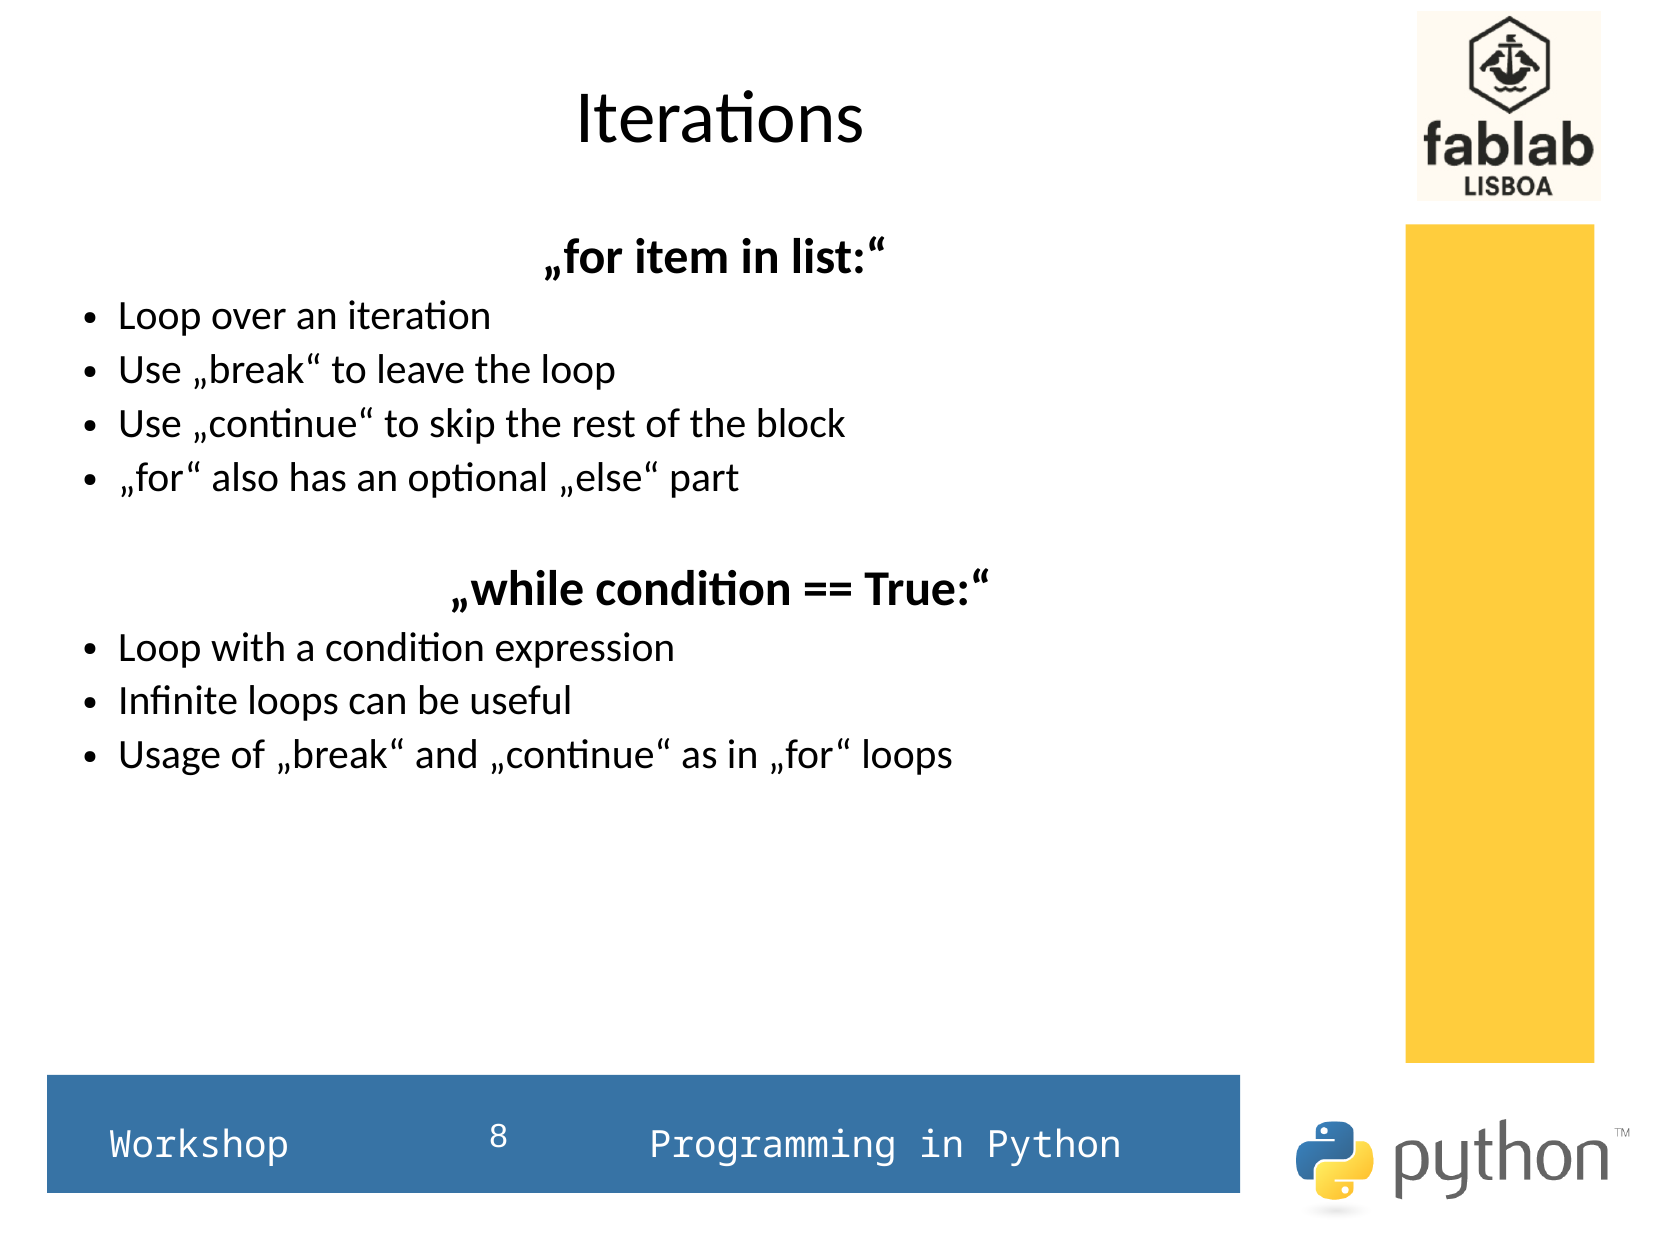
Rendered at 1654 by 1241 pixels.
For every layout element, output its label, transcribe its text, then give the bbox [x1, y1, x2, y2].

text_box [1405, 224, 1595, 1063]
picture [1240, 1098, 1654, 1241]
text_box Workshop Programming in Python [94, 1110, 1182, 1213]
title Iterations [82, 49, 1358, 198]
text_box [47, 1074, 1241, 1193]
subtitle „for item in list:“ Loop over an iteration Use „break“ to leave the loop Use „continue“ to skip the rest of the block „for“ also has an optional „else“ part „while condition == True:“ Loop with a condition expression Infinite loops can be useful Usage of „break“ and „continue“ as in „for“ loops [82, 236, 1359, 1034]
picture [1417, 11, 1601, 201]
